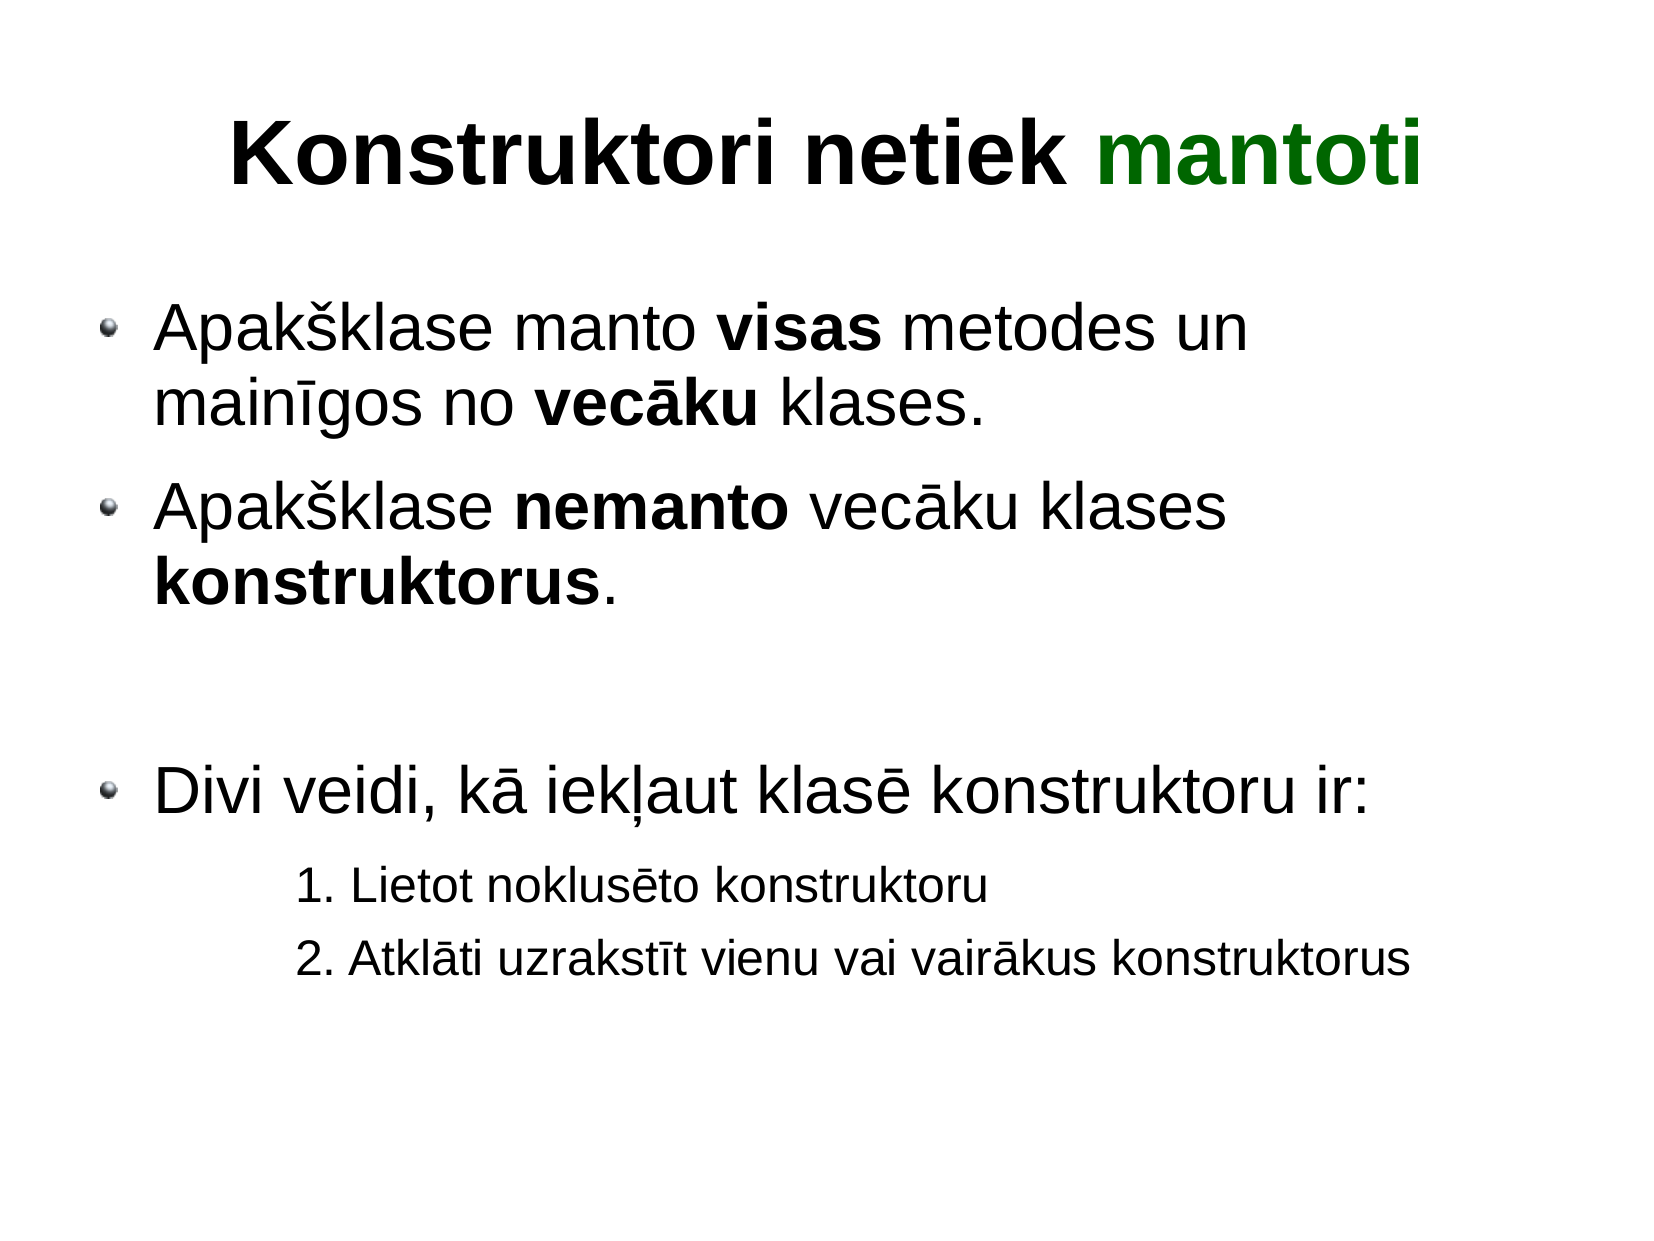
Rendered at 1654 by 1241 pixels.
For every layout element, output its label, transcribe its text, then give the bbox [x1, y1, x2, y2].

title Konstruktori netiek mantoti [82, 49, 1571, 257]
list Apakšklase manto visas metodes un mainīgos no vecāku klases. Apakšklase nemanto vecāku klases konstruktorus. Divi veidi, kā iekļaut klasē konstruktoru ir: 1. Lietot noklusēto konstruktoru 2. Atklāti uzrakstīt vienu vai vairākus konstruktorus [82, 290, 1538, 1010]
